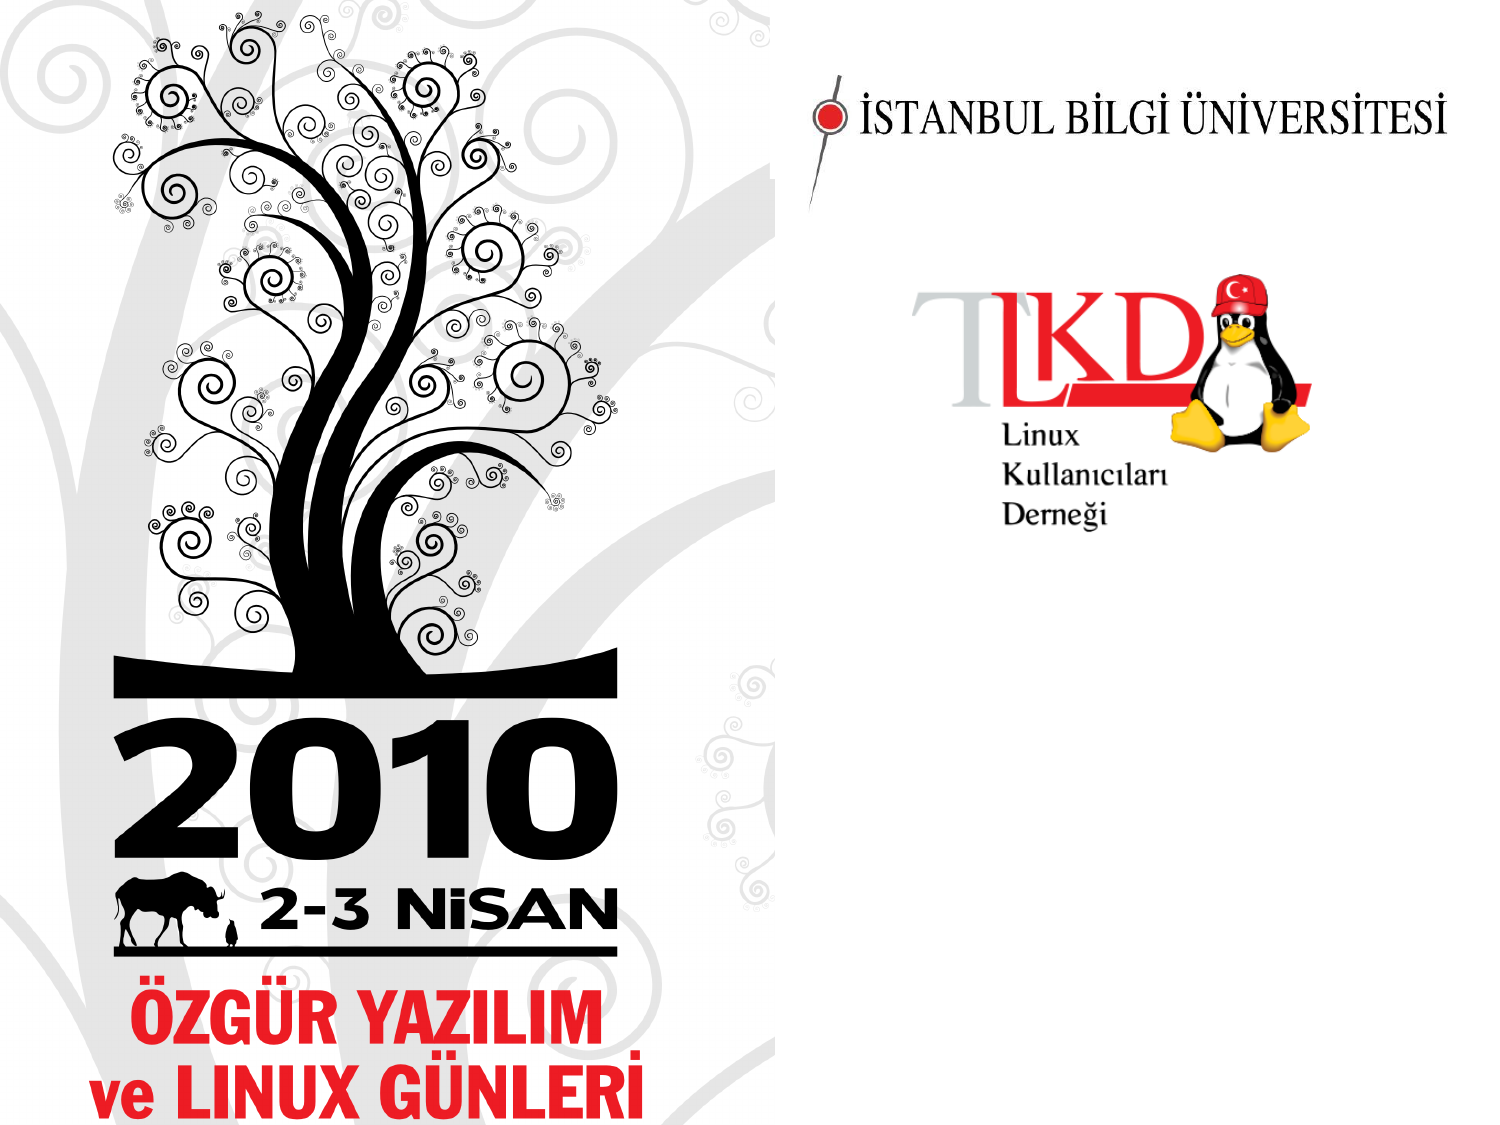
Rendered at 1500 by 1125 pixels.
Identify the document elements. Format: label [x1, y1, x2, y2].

picture [776, 37, 1500, 217]
text_box [769, 0, 1500, 179]
picture [912, 274, 1312, 552]
picture [0, 0, 775, 1125]
